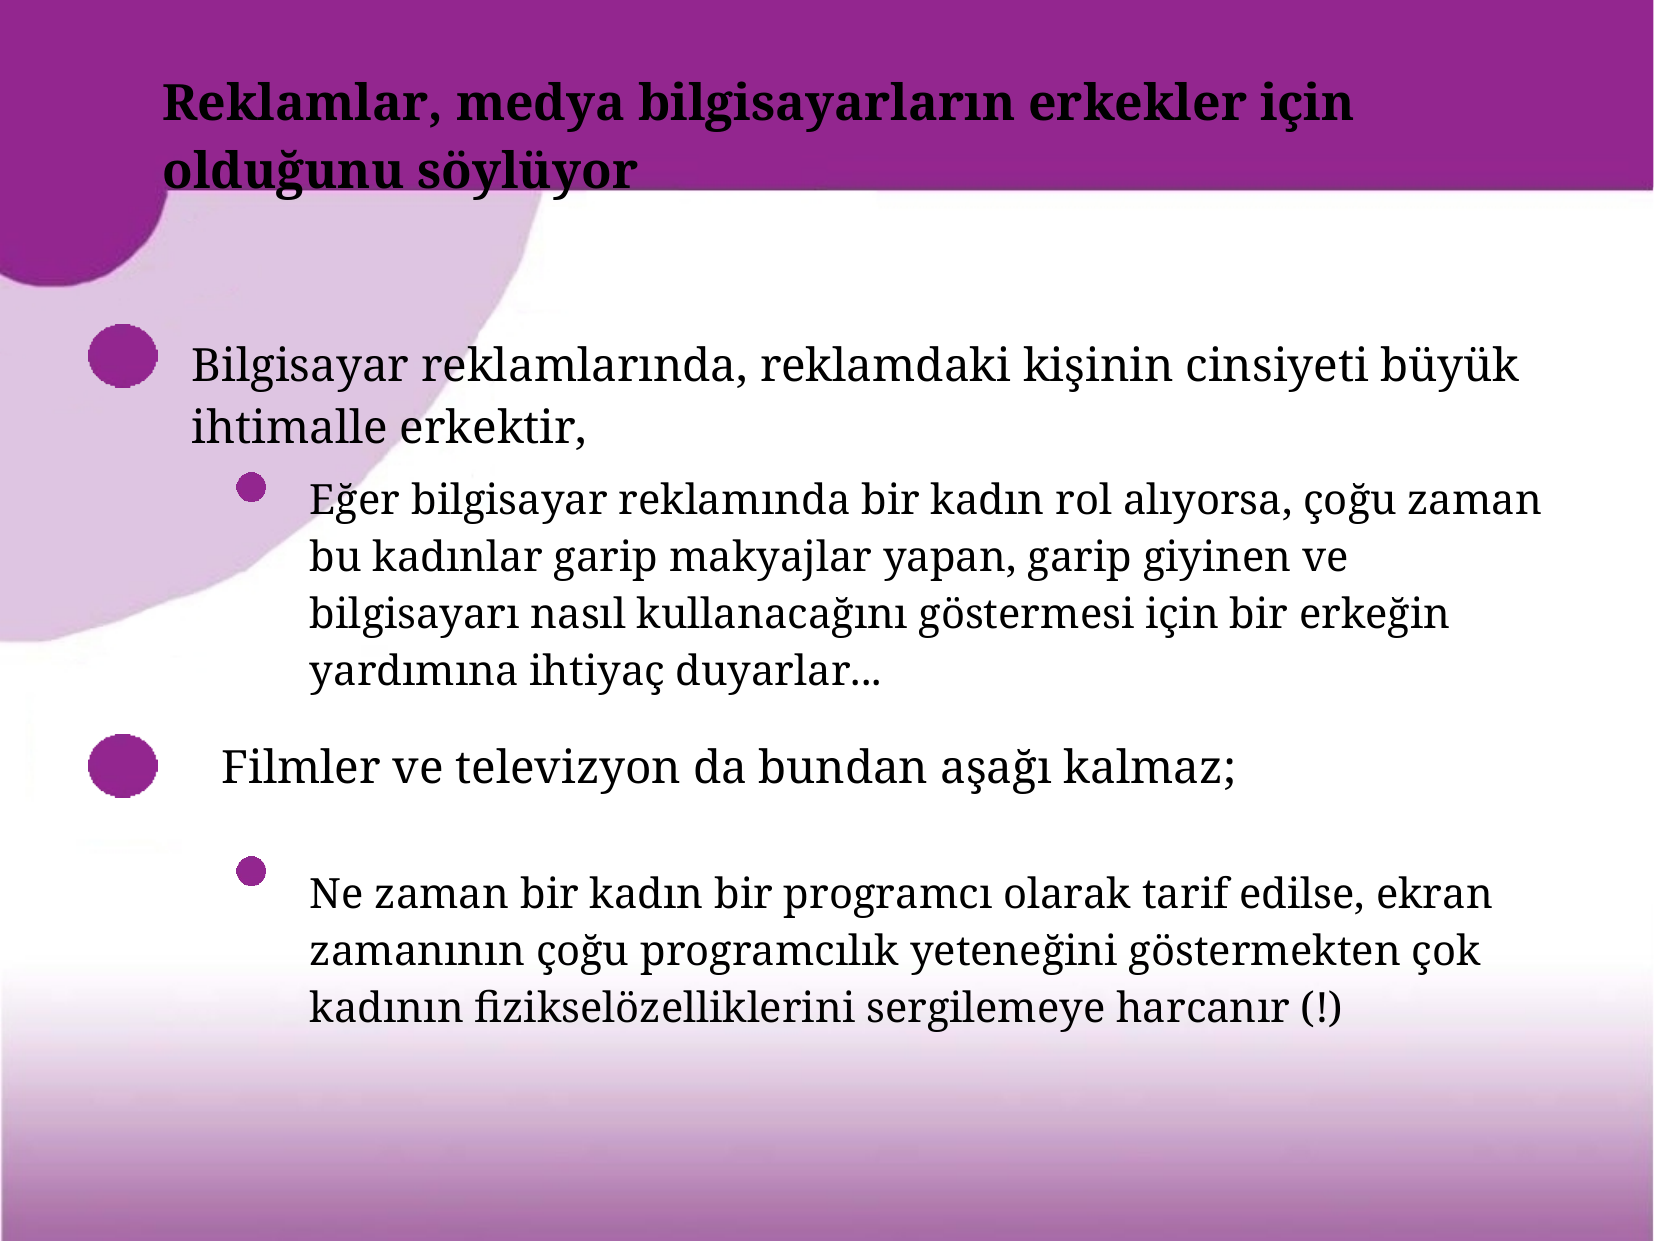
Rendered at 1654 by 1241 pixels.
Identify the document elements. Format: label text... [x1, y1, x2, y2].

text_box Reklamlar, medya bilgisayarların erkekler için olduğunu söylüyor [147, 59, 1625, 191]
text_box Bilgisayar reklamlarında, reklamdaki kişinin cinsiyeti büyük ihtimalle erkektir, [177, 324, 1536, 447]
text_box Filmler ve televizyon da bundan aşağı kalmaz; [206, 726, 1388, 796]
text_box Ne zaman bir kadın bir programcı olarak tarif edilse, ekran zamanının çoğu programcılık yeteneğini göstermekten çok kadının fizikselözelliklerini sergilemeye harcanır (!) [295, 856, 1565, 1017]
picture [0, 0, 1654, 1241]
text_box Eğer bilgisayar reklamında bir kadın rol alıyorsa, çoğu zaman bu kadınlar garip makyajlar yapan, garip giyinen ve bilgisayarı nasıl kullanacağını göstermesi için bir erkeğin yardımına ihtiyaç duyarlar... [295, 462, 1565, 672]
